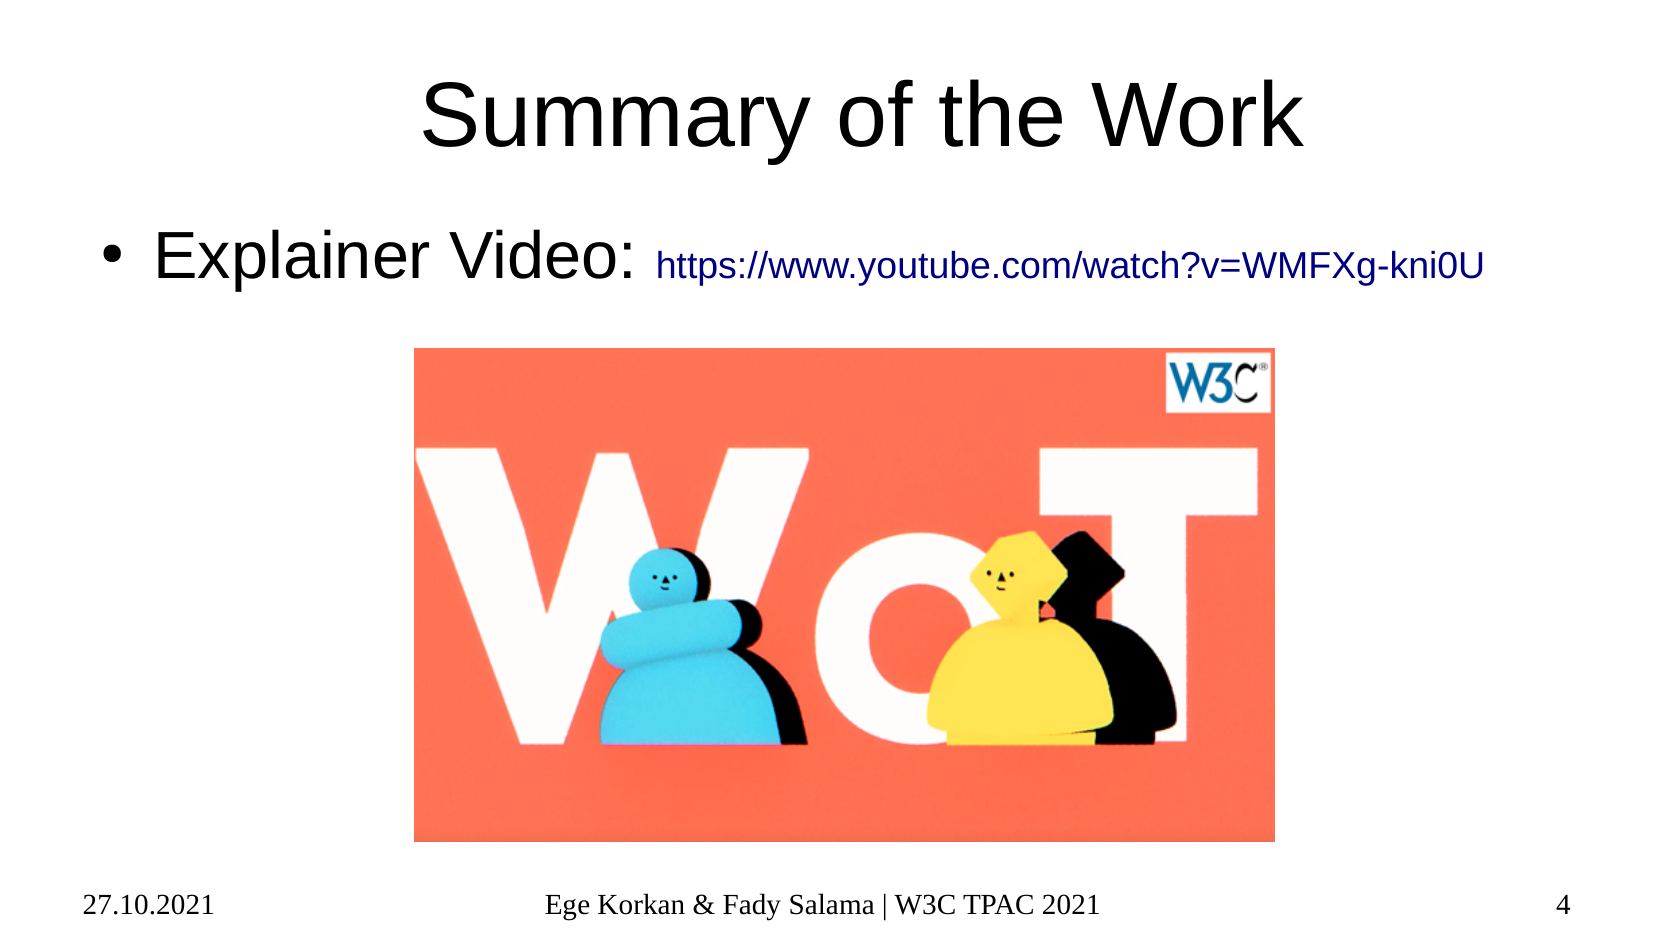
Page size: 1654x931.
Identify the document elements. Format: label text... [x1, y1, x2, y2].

list Explainer Video: https://www.youtube.com/watch?v=WMFXg-kni0U [82, 217, 1571, 758]
picture [414, 348, 1275, 842]
title Summary of the Work [82, 37, 1571, 193]
